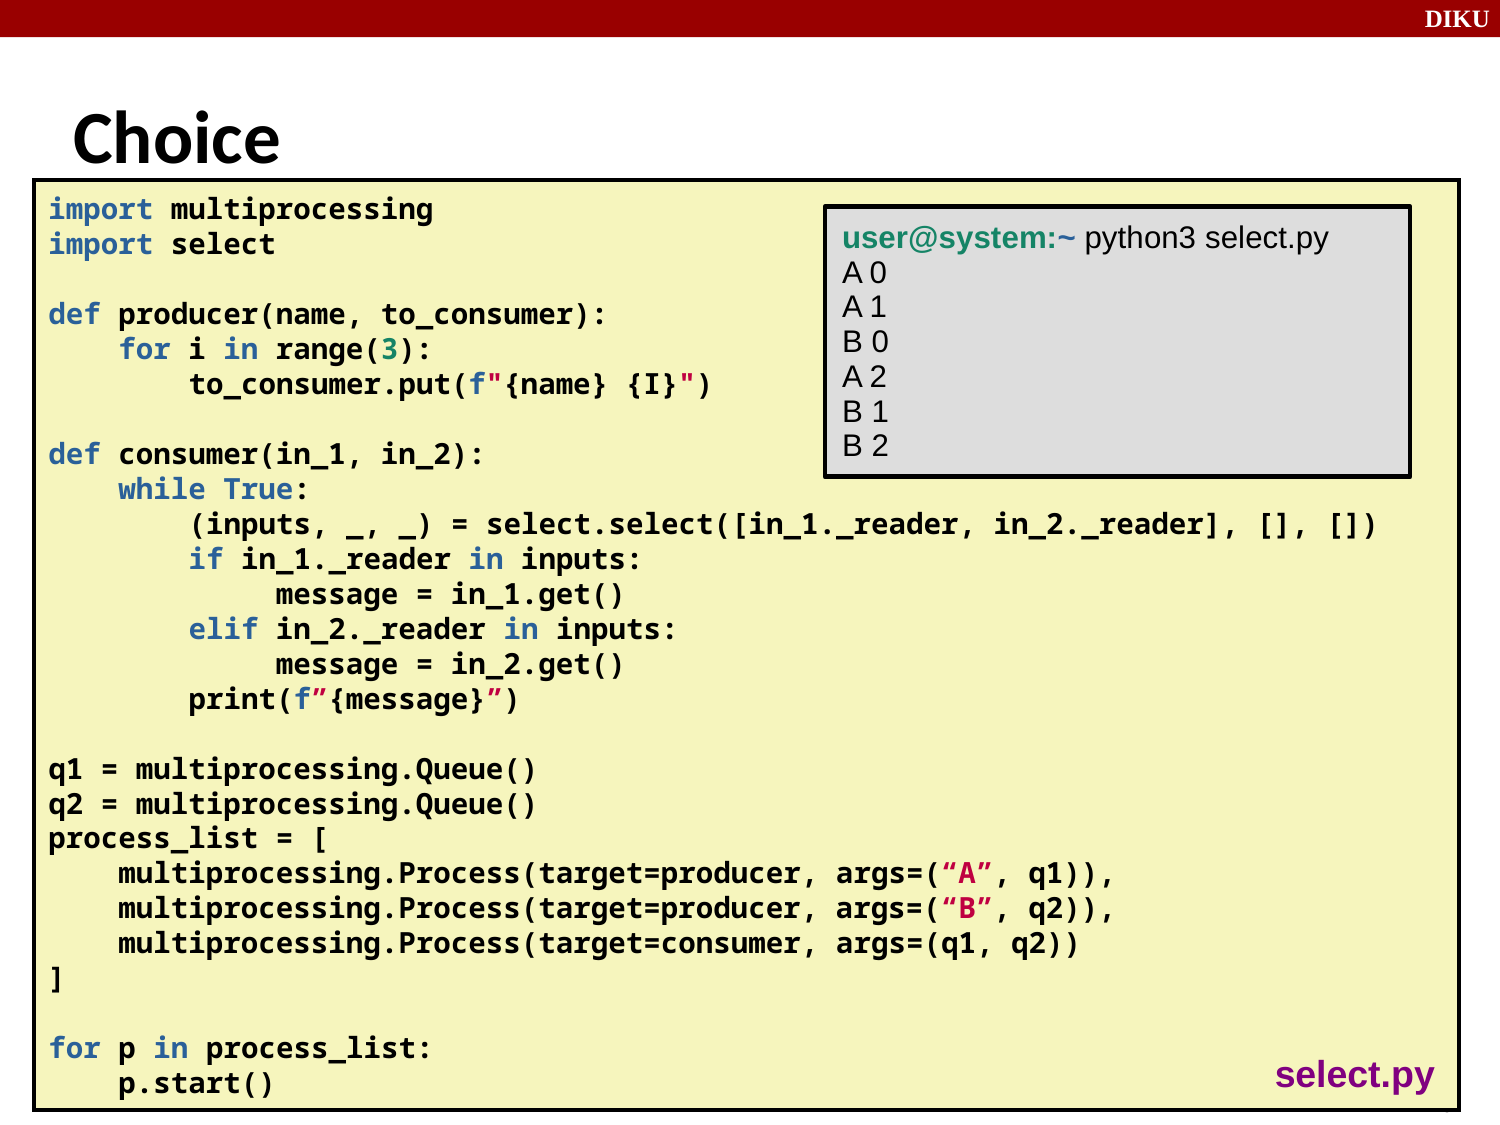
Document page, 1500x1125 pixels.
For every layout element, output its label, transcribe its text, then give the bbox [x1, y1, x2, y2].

text_box Choice [58, 71, 1304, 179]
text_box import multiprocessing import select def producer(name, to_consumer): for i in range(3): to_consumer.put(f"{name} {I}") def consumer(in_1, in_2): while True: (inputs, _, _) = select.select([in_1._reader, in_2._reader], [], []) if in_1._reader in inputs: message = in_1.get() elif in_2._reader in inputs: message = in_2.get() print(f”{message}”) q1 = multiprocessing.Queue() q2 = multiprocessing.Queue() process_list = [ multiprocessing.Process(target=producer, args=(“A”, q1)), multiprocessing.Process(target=producer, args=(“B”, q2)), multiprocessing.Process(target=consumer, args=(q1, q2)) ] for p in process_list: p.start() [33, 179, 1459, 1111]
text_box user@system:~ python3 select.py A 0 A 1 B 0 A 2 B 1 B 2 [825, 206, 1411, 477]
text_box select.py [1260, 1045, 1456, 1106]
